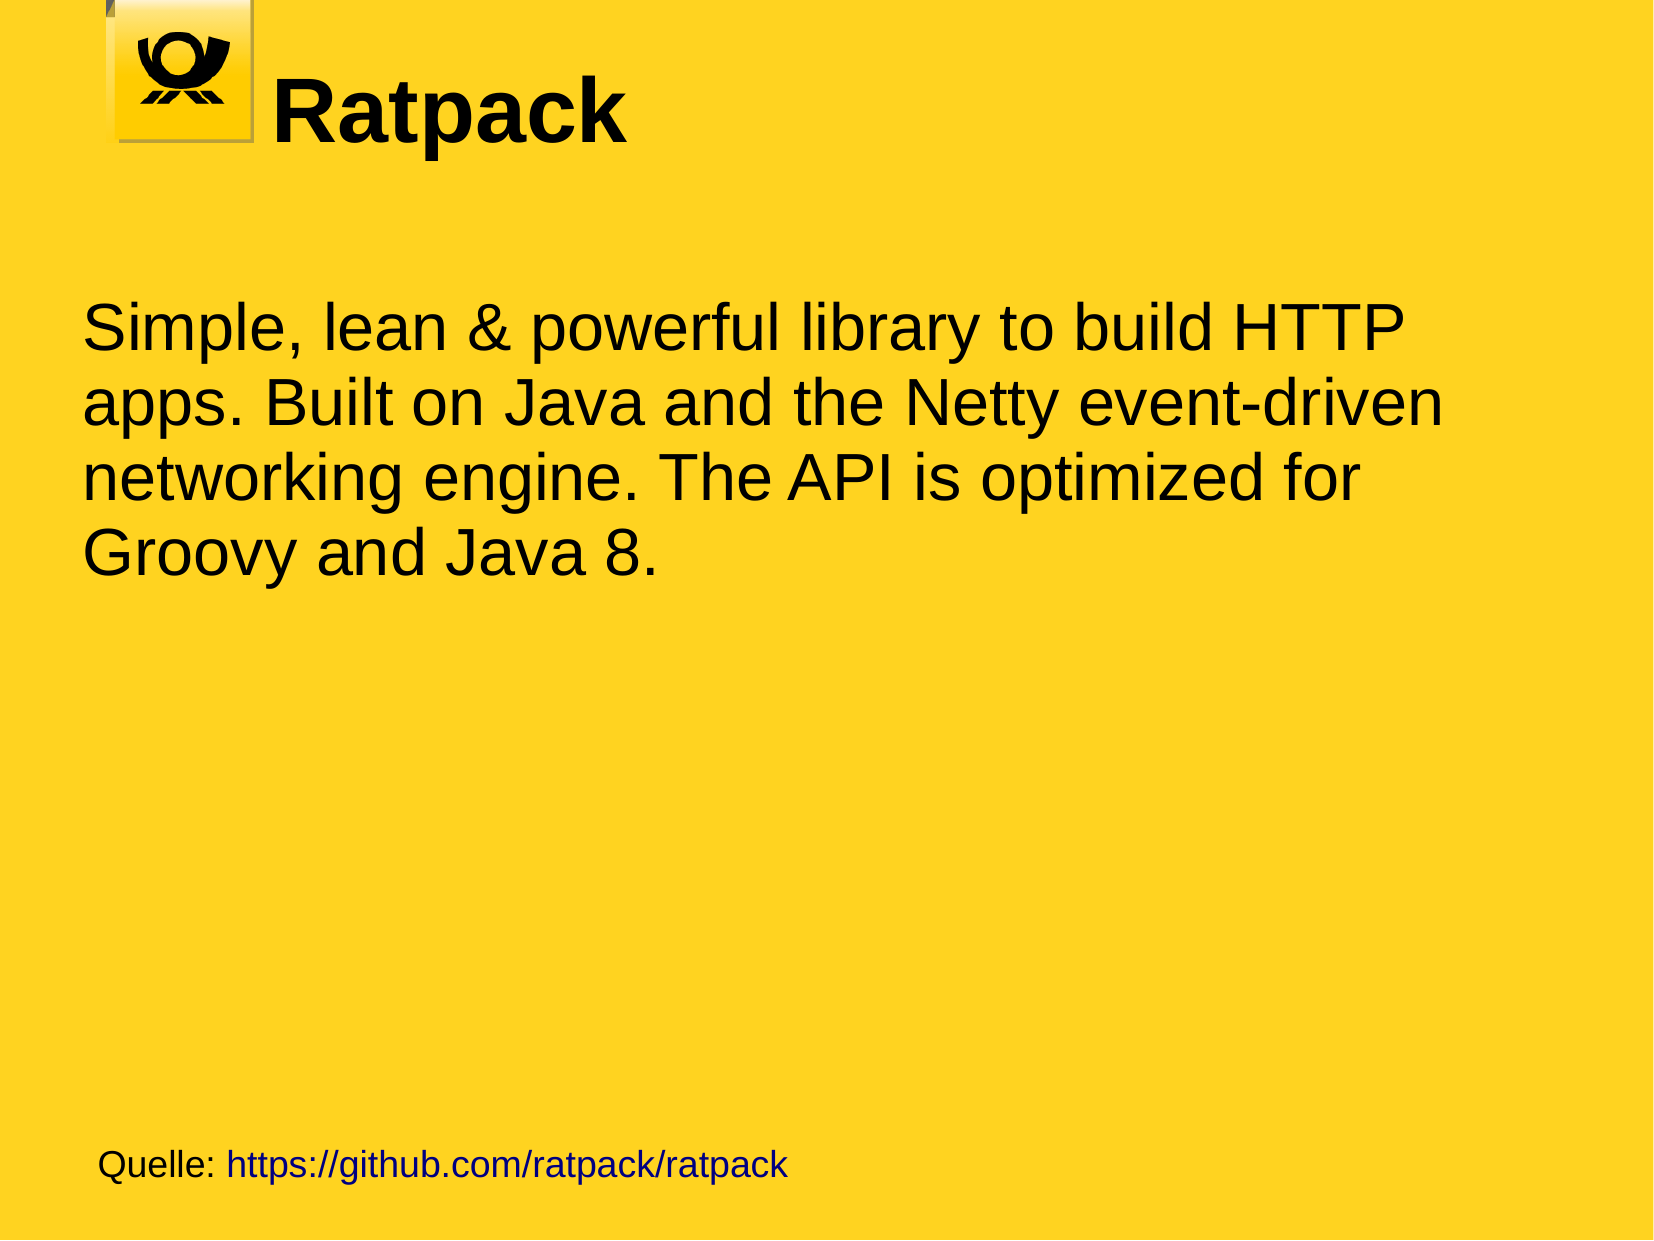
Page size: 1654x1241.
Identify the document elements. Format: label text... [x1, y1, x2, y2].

text_box Quelle: https://github.com/ratpack/ratpack [82, 1136, 815, 1193]
list Simple, lean & powerful library to build HTTP apps. Built on Java and the Netty event-driven networking engine. The API is optimized for Groovy and Java 8. [82, 290, 1571, 1010]
title Ratpack [271, 35, 1571, 187]
picture [106, 0, 254, 143]
